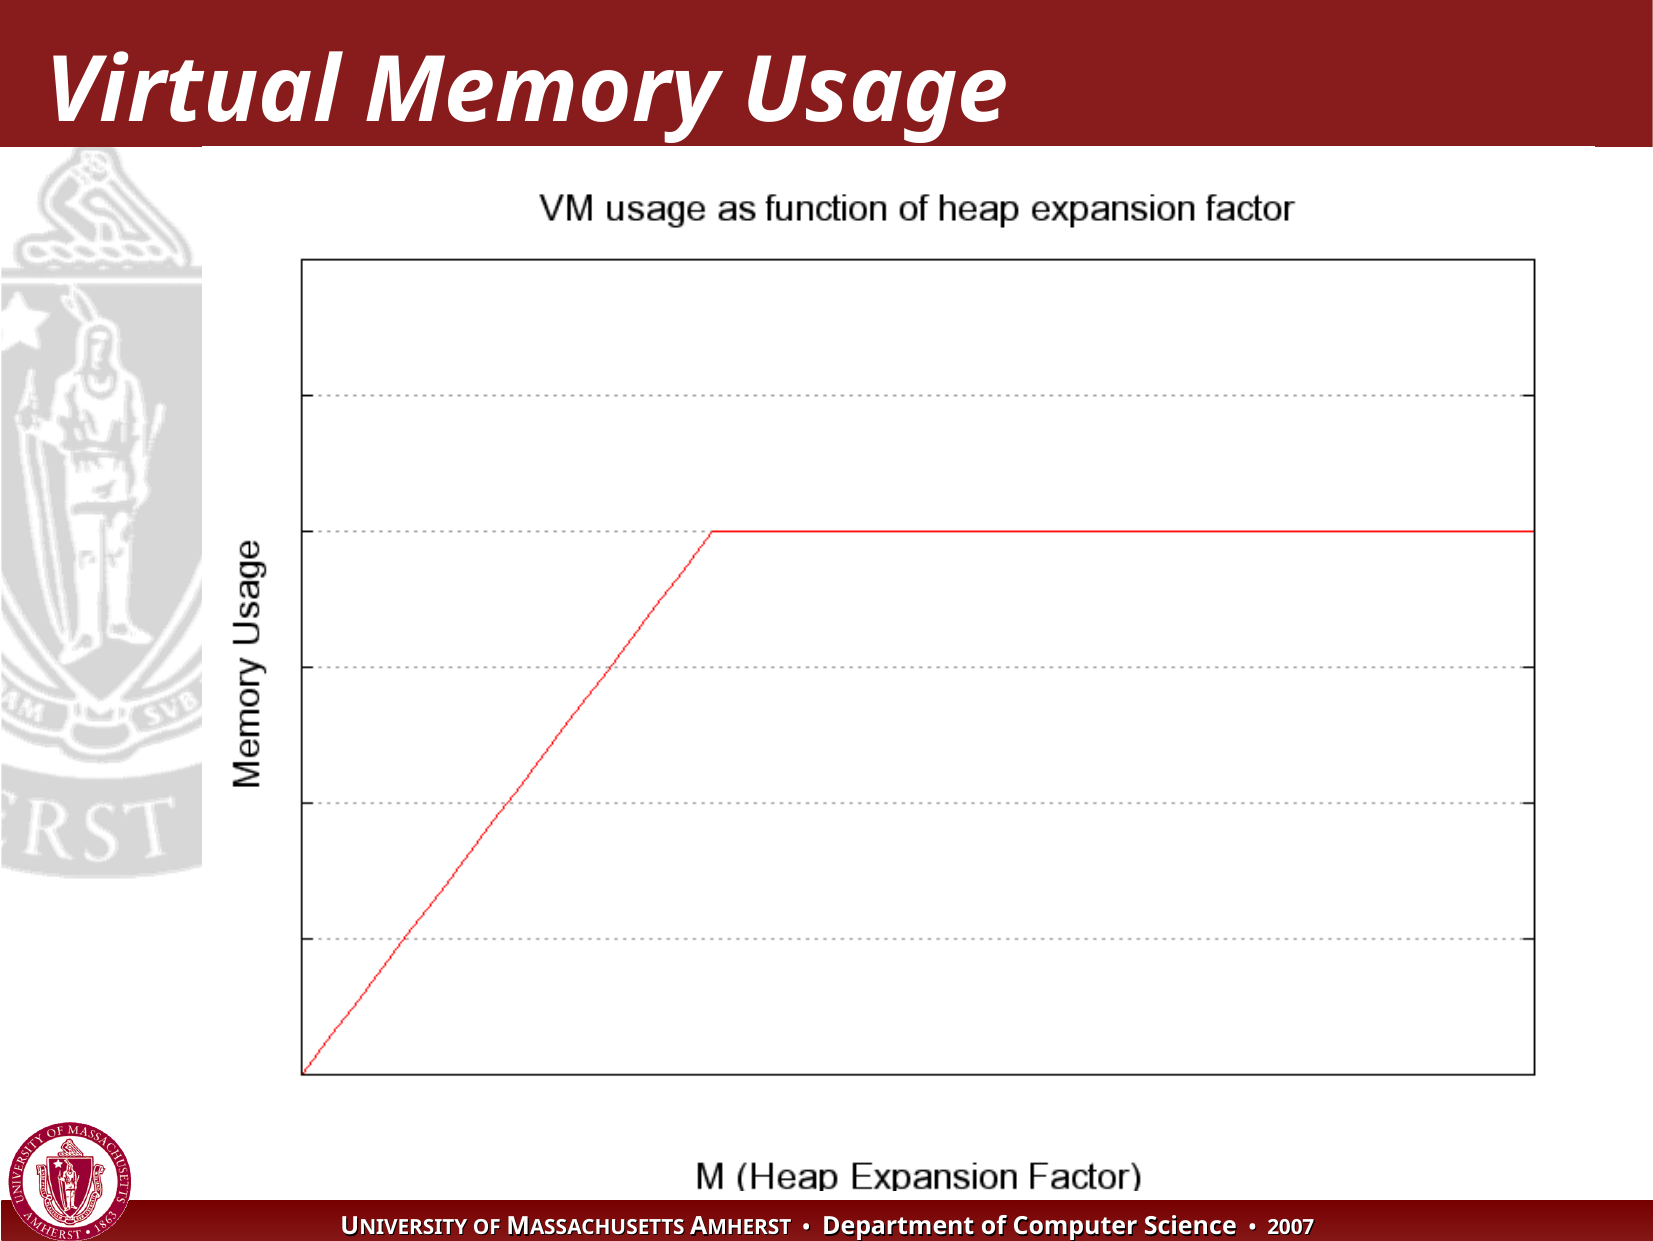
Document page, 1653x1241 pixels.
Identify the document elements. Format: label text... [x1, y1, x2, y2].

picture [0, 146, 1653, 1241]
title Virtual Memory Usage [45, 0, 1423, 210]
